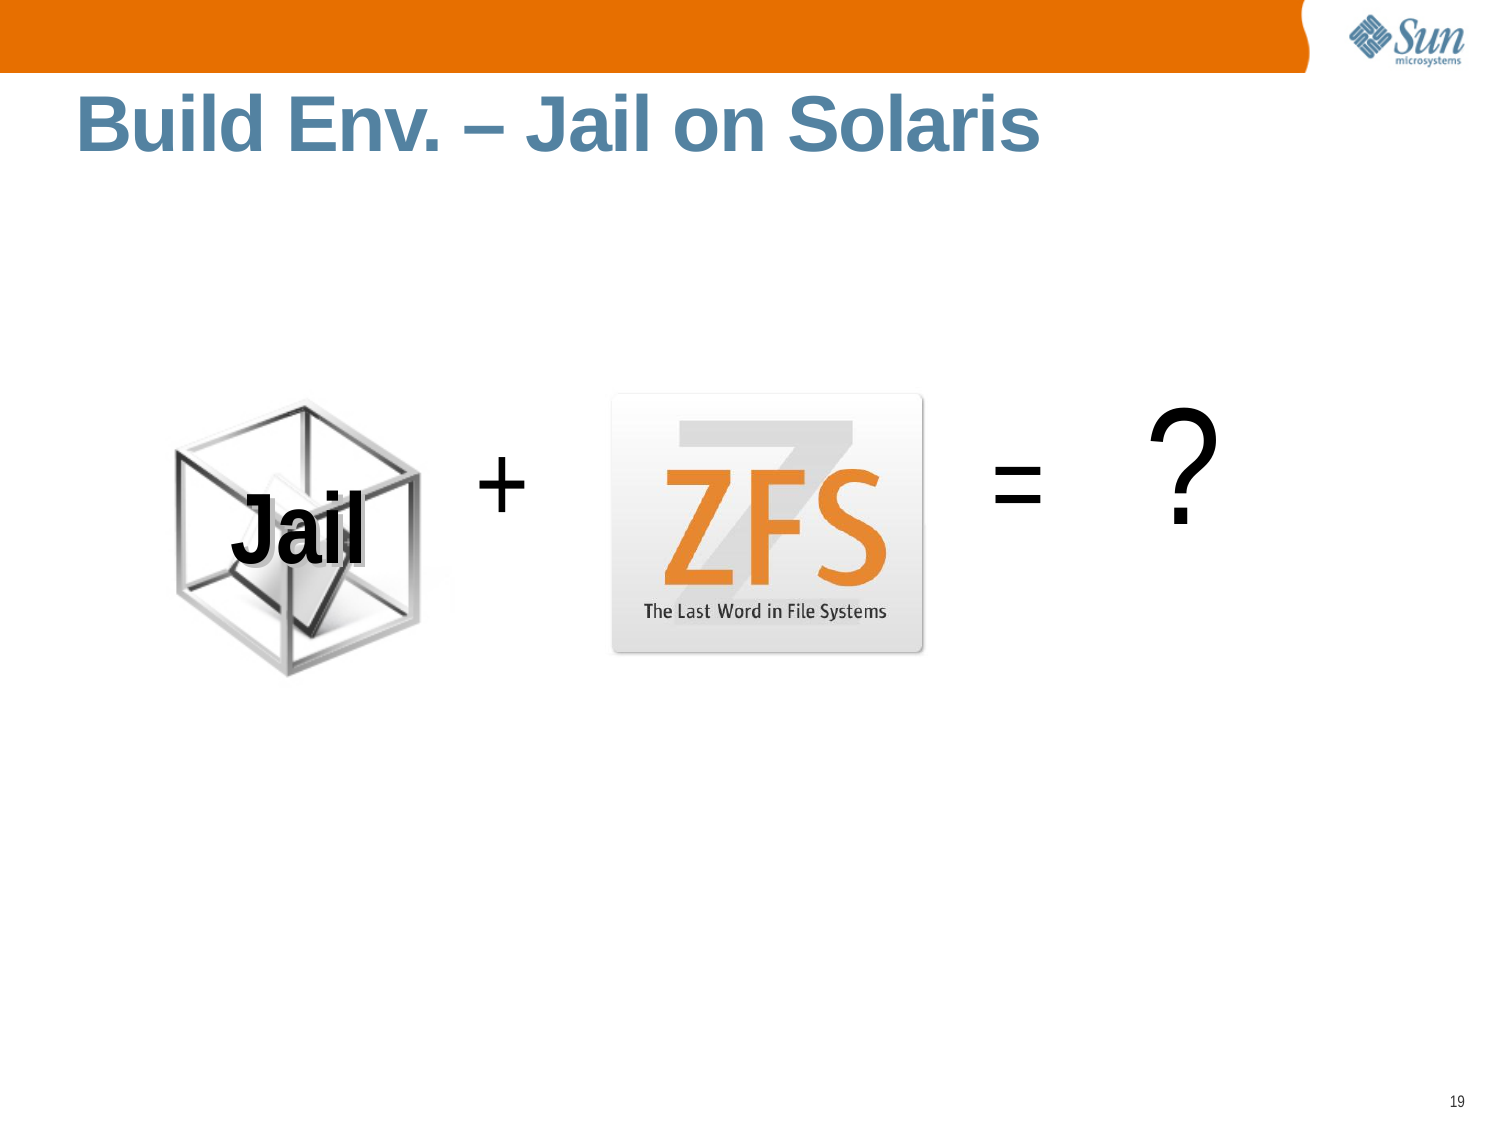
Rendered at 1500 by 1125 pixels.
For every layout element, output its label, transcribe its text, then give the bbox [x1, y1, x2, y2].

list ? [1145, 394, 1339, 703]
picture [0, 0, 1500, 73]
list = [991, 434, 1121, 563]
title Build Env. – Jail on Solaris [75, 87, 1486, 192]
list + [475, 434, 546, 563]
picture [128, 362, 470, 706]
picture [605, 387, 928, 658]
